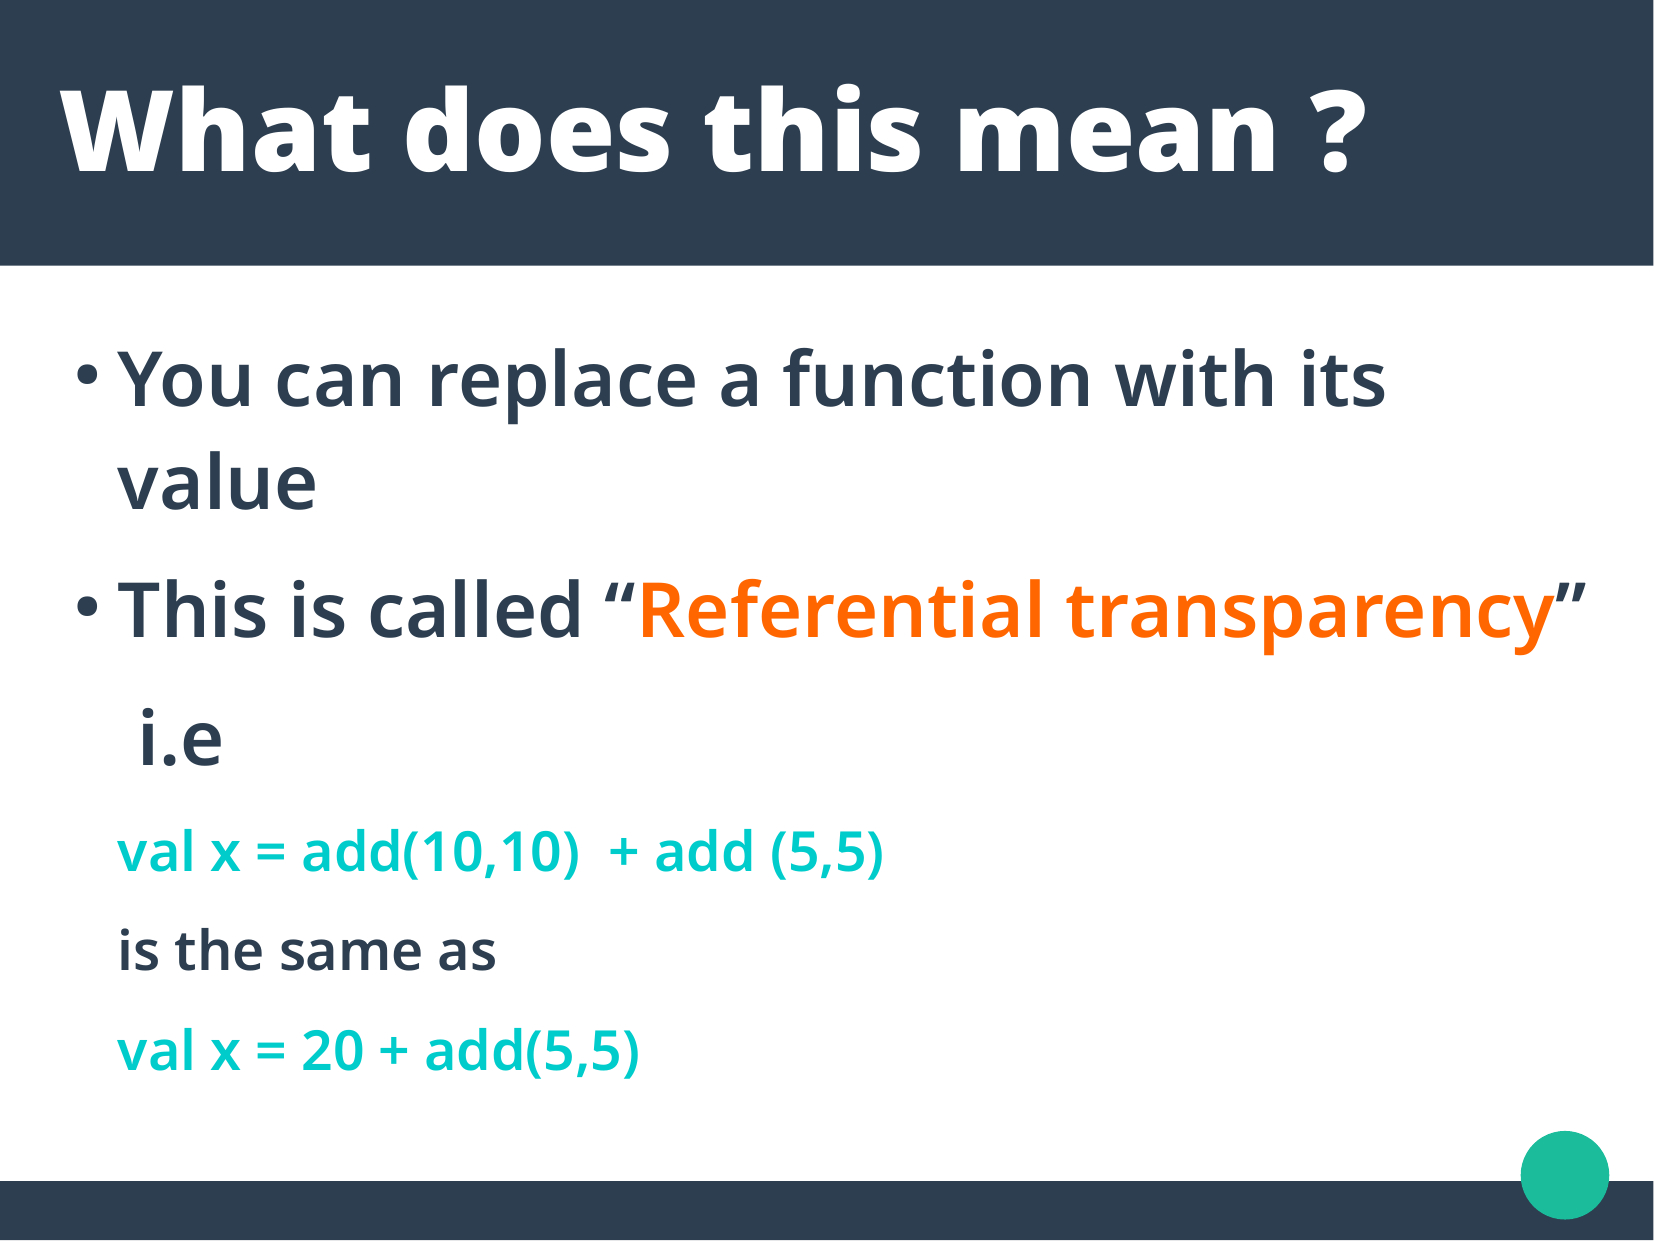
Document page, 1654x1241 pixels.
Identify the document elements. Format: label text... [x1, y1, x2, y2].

title What does this mean ? [59, 49, 1595, 207]
list You can replace a function with its value This is called “Referential transparency” i.e val x = add(10,10) + add (5,5) is the same as val x = 20 + add(5,5) [59, 324, 1595, 1152]
